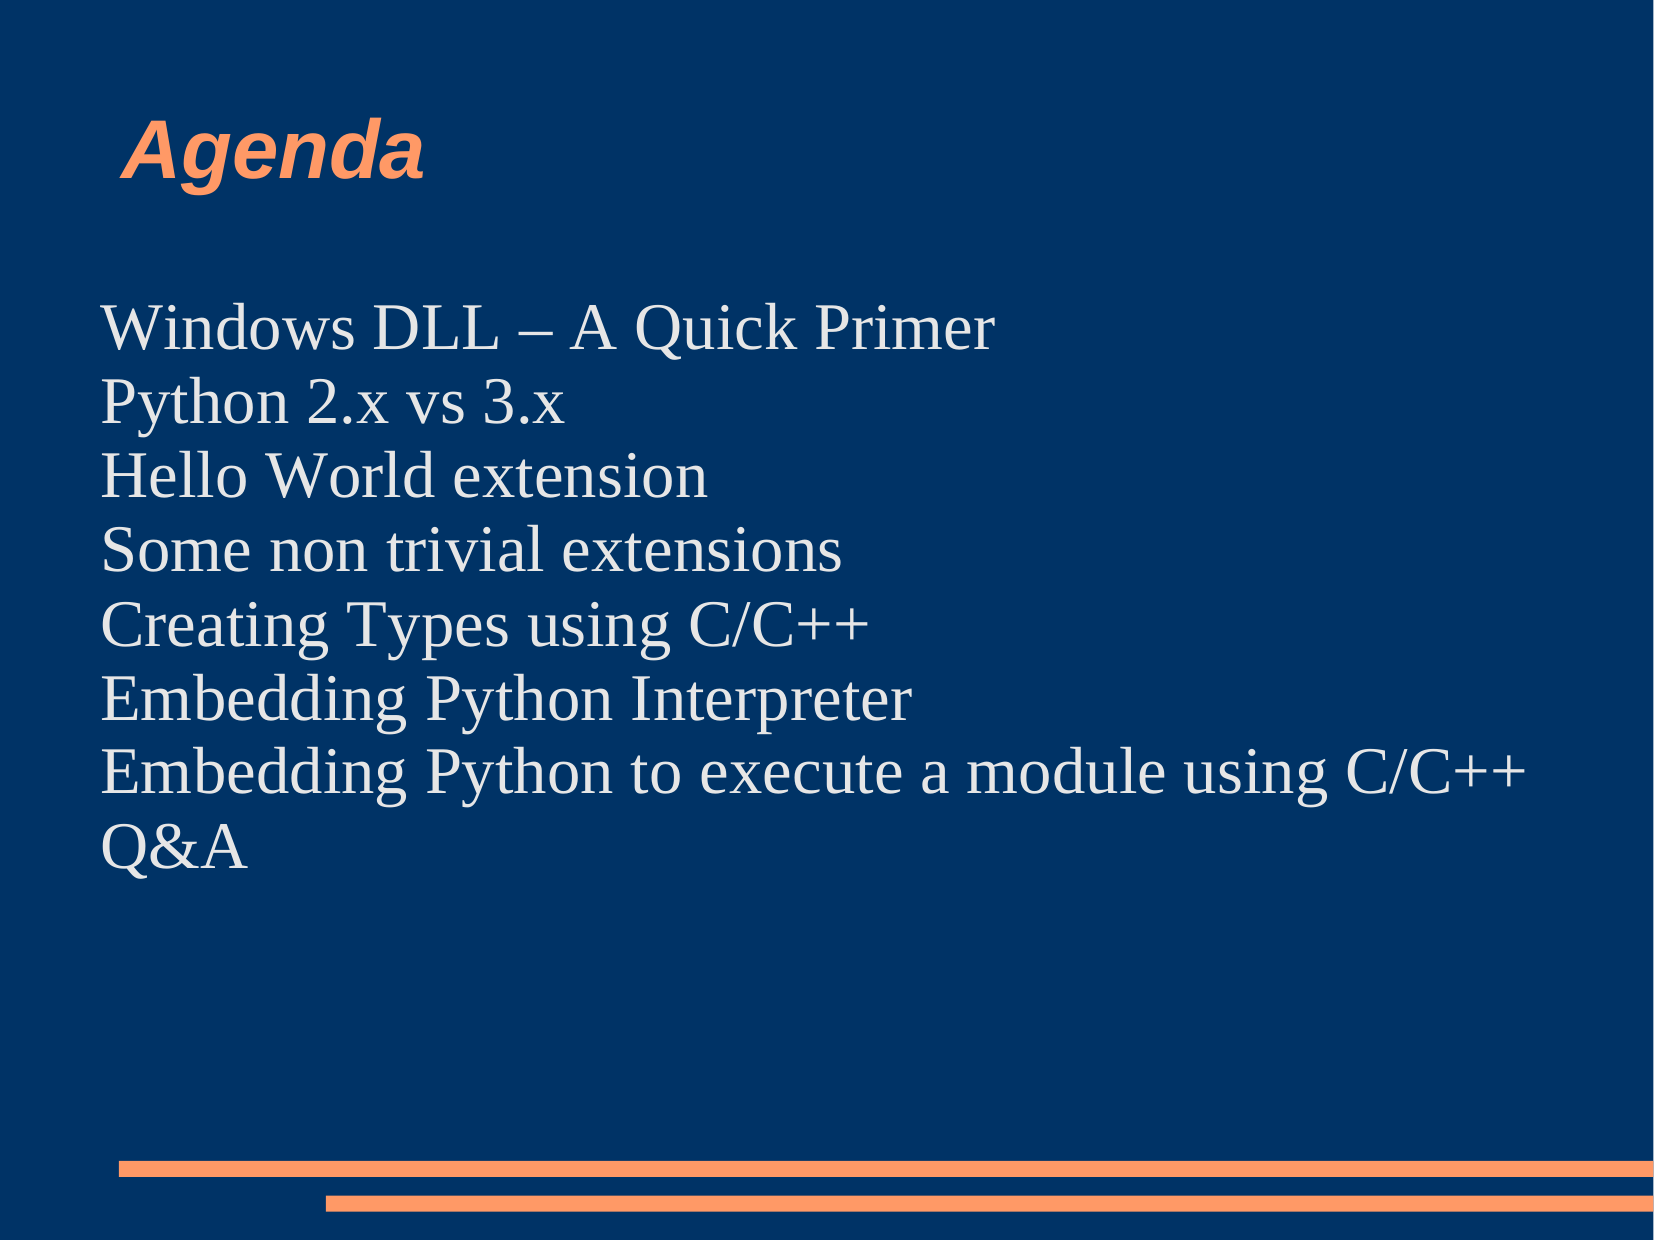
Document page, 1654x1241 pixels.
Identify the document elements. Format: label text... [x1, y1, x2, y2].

list Windows DLL – A Quick Primer Python 2.x vs 3.x Hello World extension Some non trivial extensions Creating Types using C/C++ Embedding Python Interpreter Embedding Python to execute a module using C/C++ Q&A [82, 290, 1571, 1094]
title Agenda [121, 46, 1534, 254]
